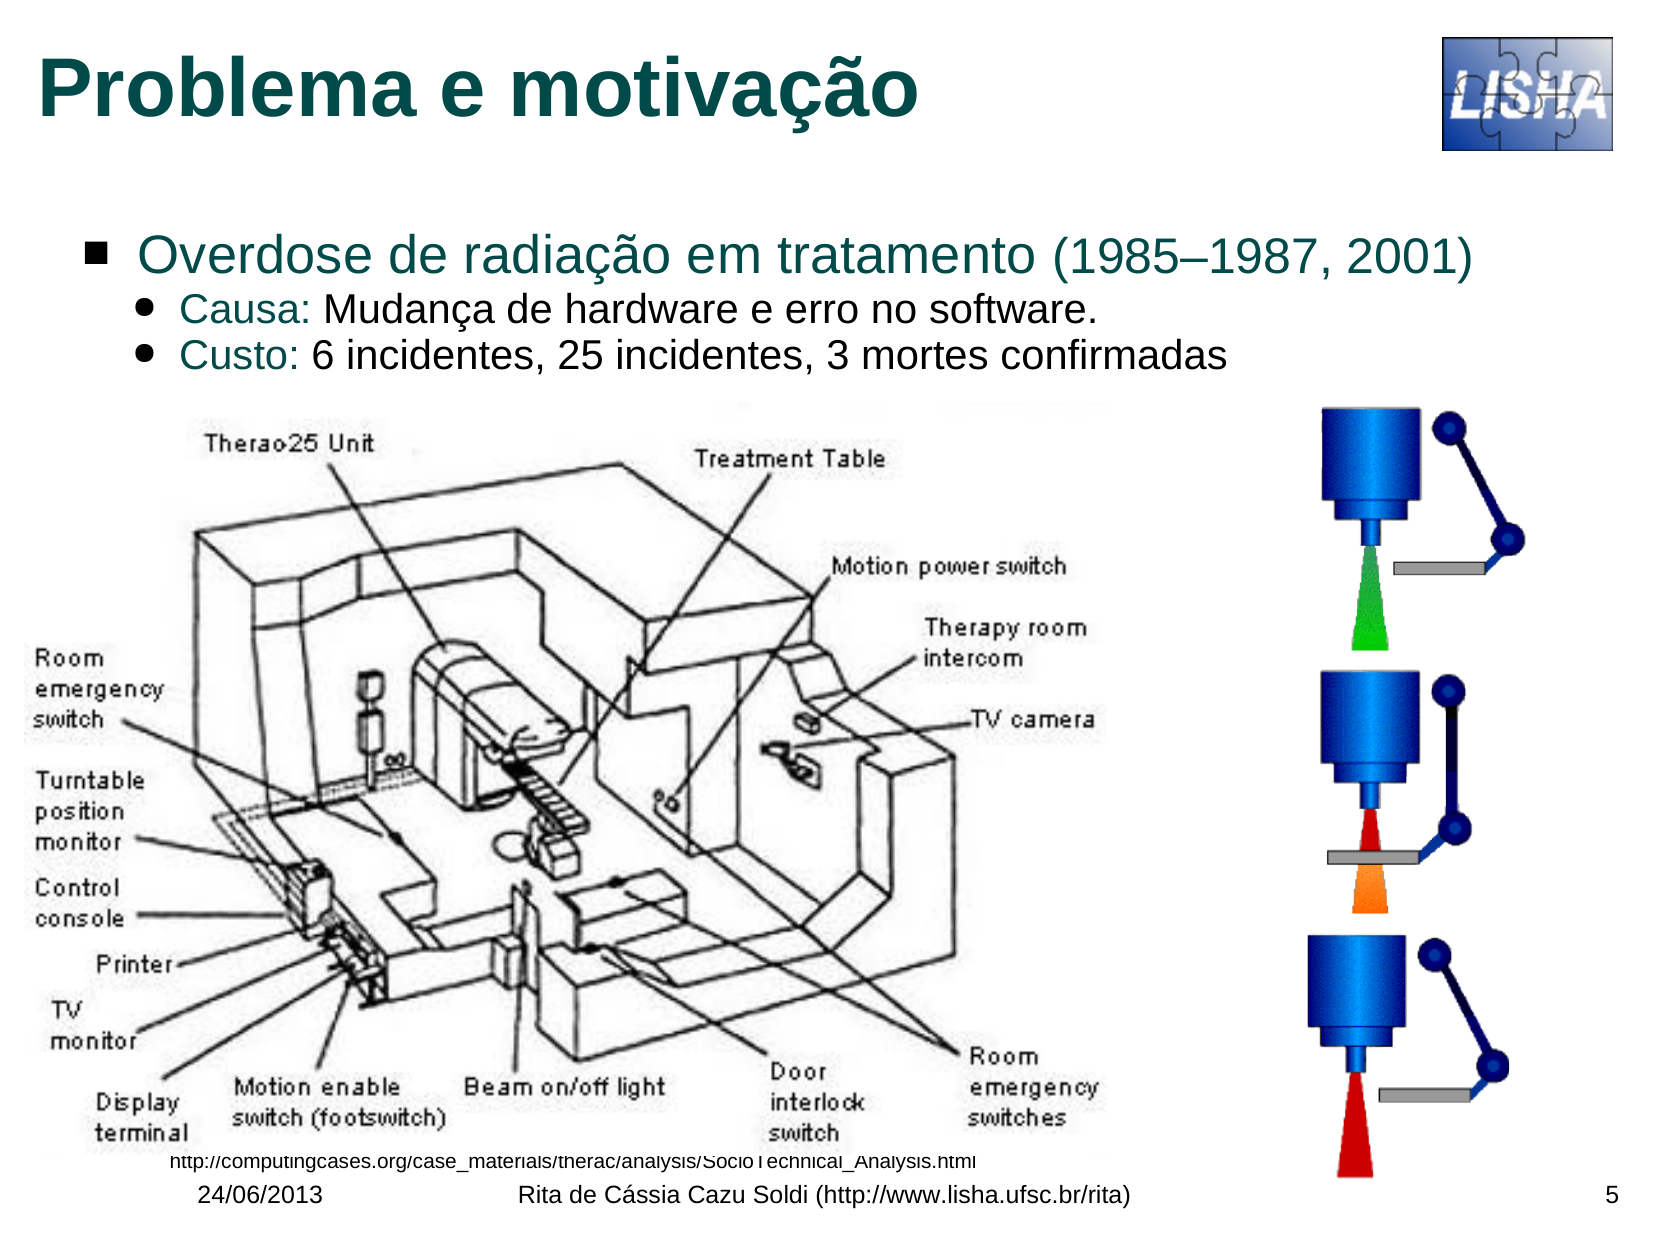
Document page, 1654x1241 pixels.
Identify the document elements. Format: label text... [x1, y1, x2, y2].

picture [1304, 406, 1557, 655]
list Overdose de radiação em tratamento (1985–1987, 2001) Causa: Mudança de hardware e erro no software. Custo: 6 incidentes, 25 incidentes, 3 mortes confirmadas [37, 225, 1506, 1149]
picture [1295, 669, 1477, 918]
picture [24, 402, 1110, 1156]
text_box http://computingcases.org/case_materials/therac/analysis/SocioTechnical_Analysis.html [0, 1149, 1359, 1217]
title Problema e motivação [37, 37, 1426, 151]
picture [1307, 932, 1510, 1181]
picture [1442, 37, 1613, 151]
